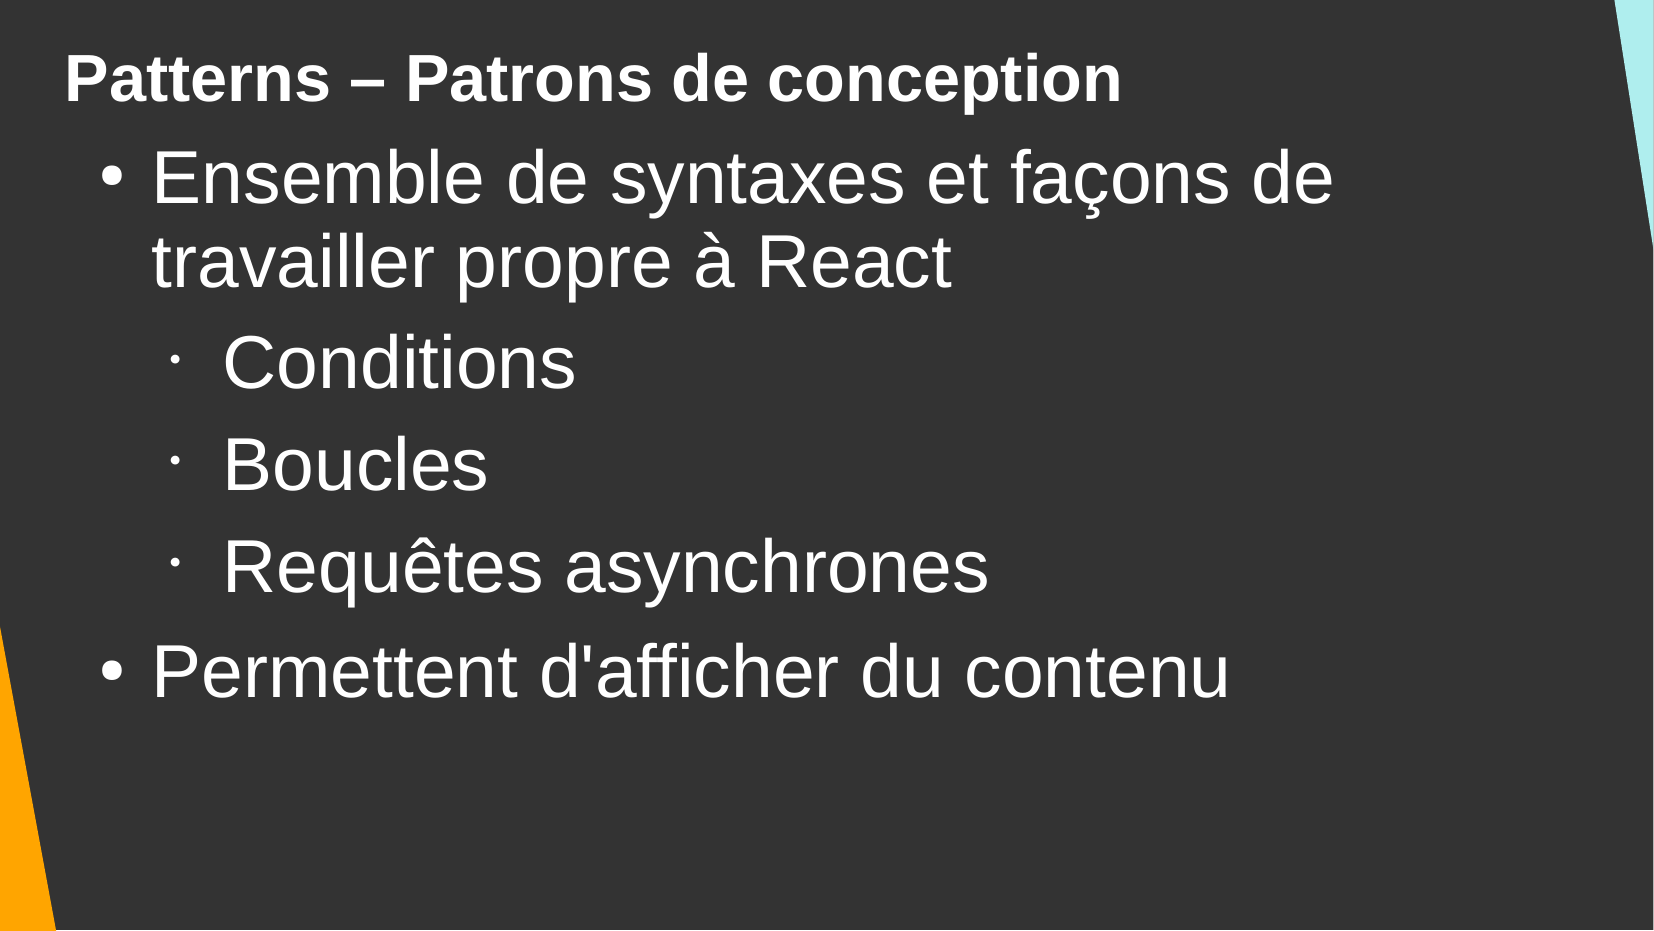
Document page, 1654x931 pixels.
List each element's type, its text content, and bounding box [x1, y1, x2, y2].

list Ensemble de syntaxes et façons de travailler propre à React Conditions Boucles Requêtes asynchrones Permettent d'afficher du contenu [80, 135, 1620, 745]
title Patterns – Patrons de conception [64, 40, 1635, 119]
text_box [1614, 0, 1654, 254]
text_box [0, 626, 57, 931]
